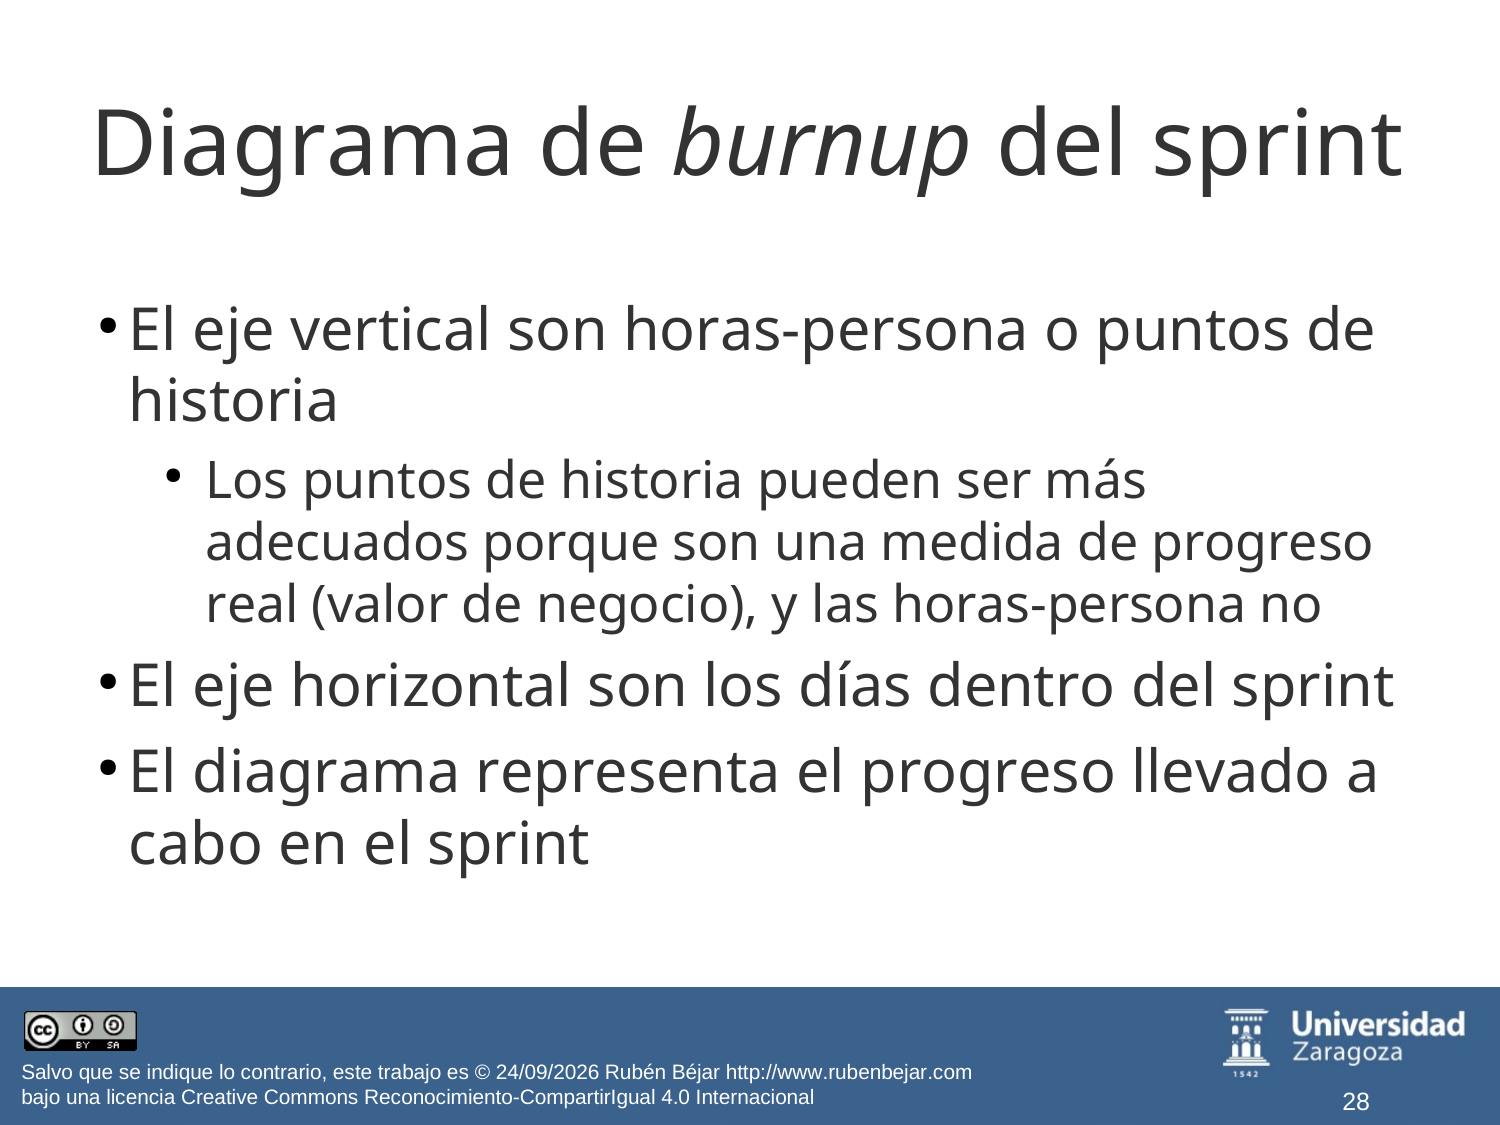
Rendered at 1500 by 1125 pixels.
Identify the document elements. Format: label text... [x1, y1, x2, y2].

picture [0, 987, 1500, 1125]
list El eje vertical son horas-persona o puntos de historia Los puntos de historia pueden ser más adecuados porque son una medida de progreso real (valor de negocio), y las horas-persona no El eje horizontal son los días dentro del sprint El diagrama representa el progreso llevado a cabo en el sprint [82, 283, 1418, 957]
title Diagrama de burnup del sprint [74, 21, 1420, 257]
